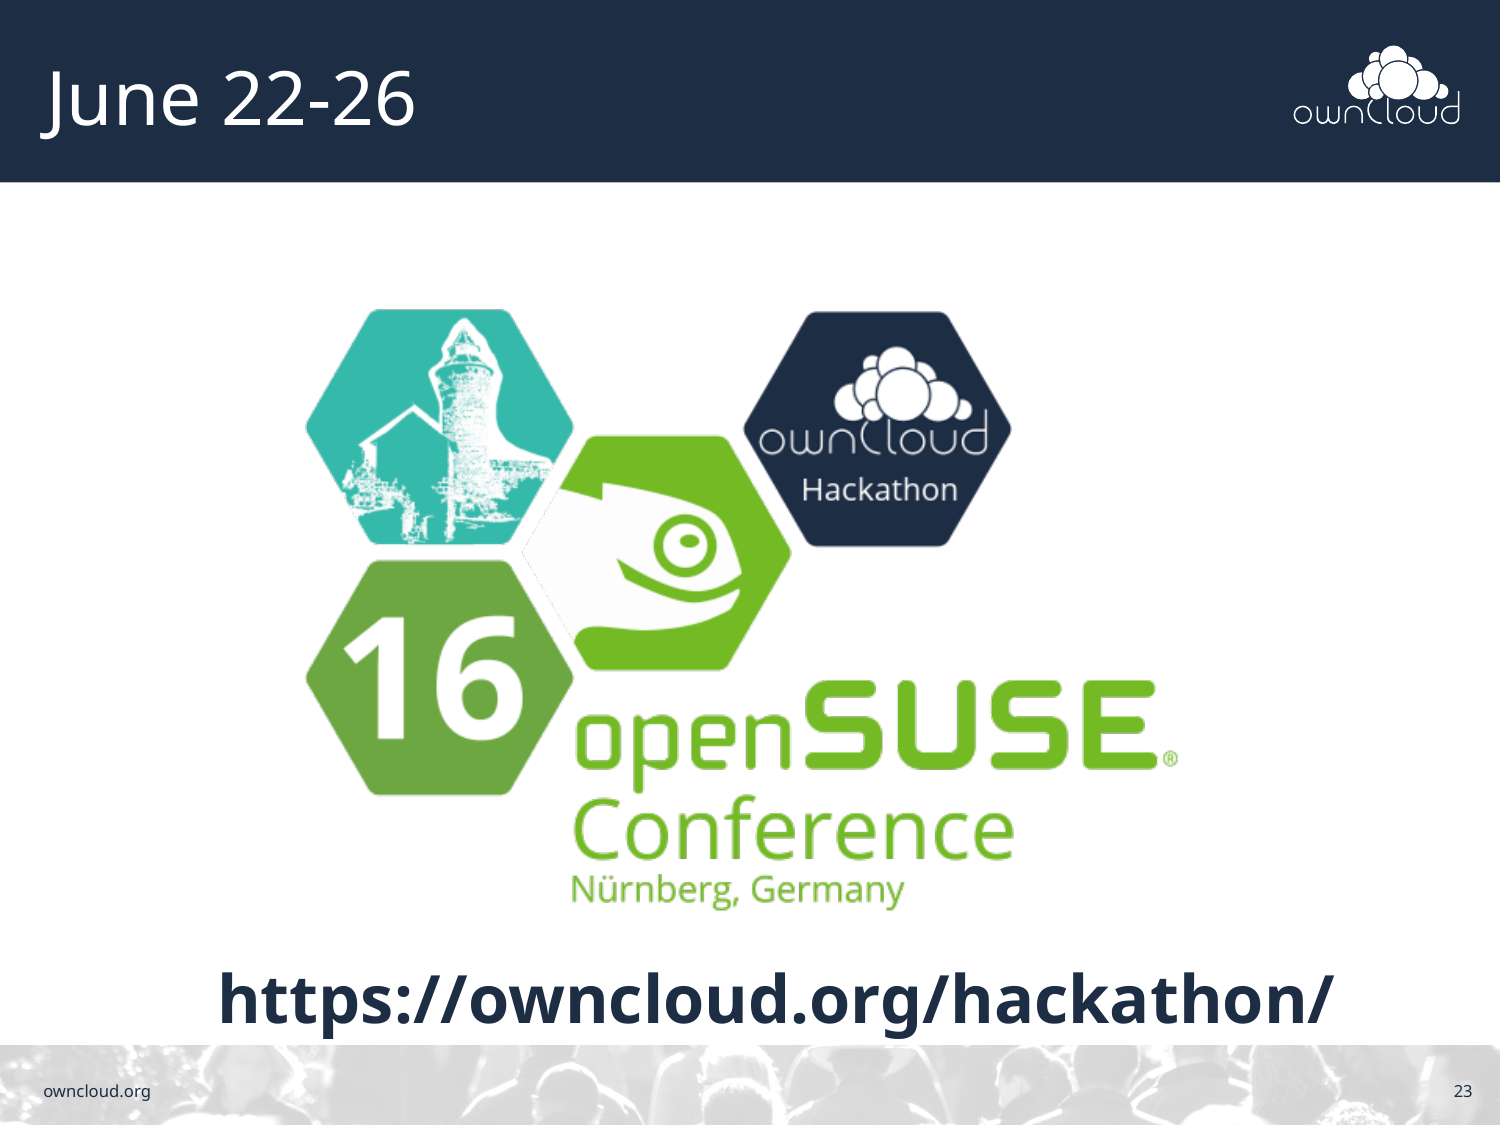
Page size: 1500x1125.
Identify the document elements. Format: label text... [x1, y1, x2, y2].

picture [257, 263, 1195, 931]
picture [0, 1045, 1500, 1125]
title June 22-26 [46, 5, 1258, 187]
text_box https://owncloud.org/hackathon/ [202, 944, 1373, 1036]
